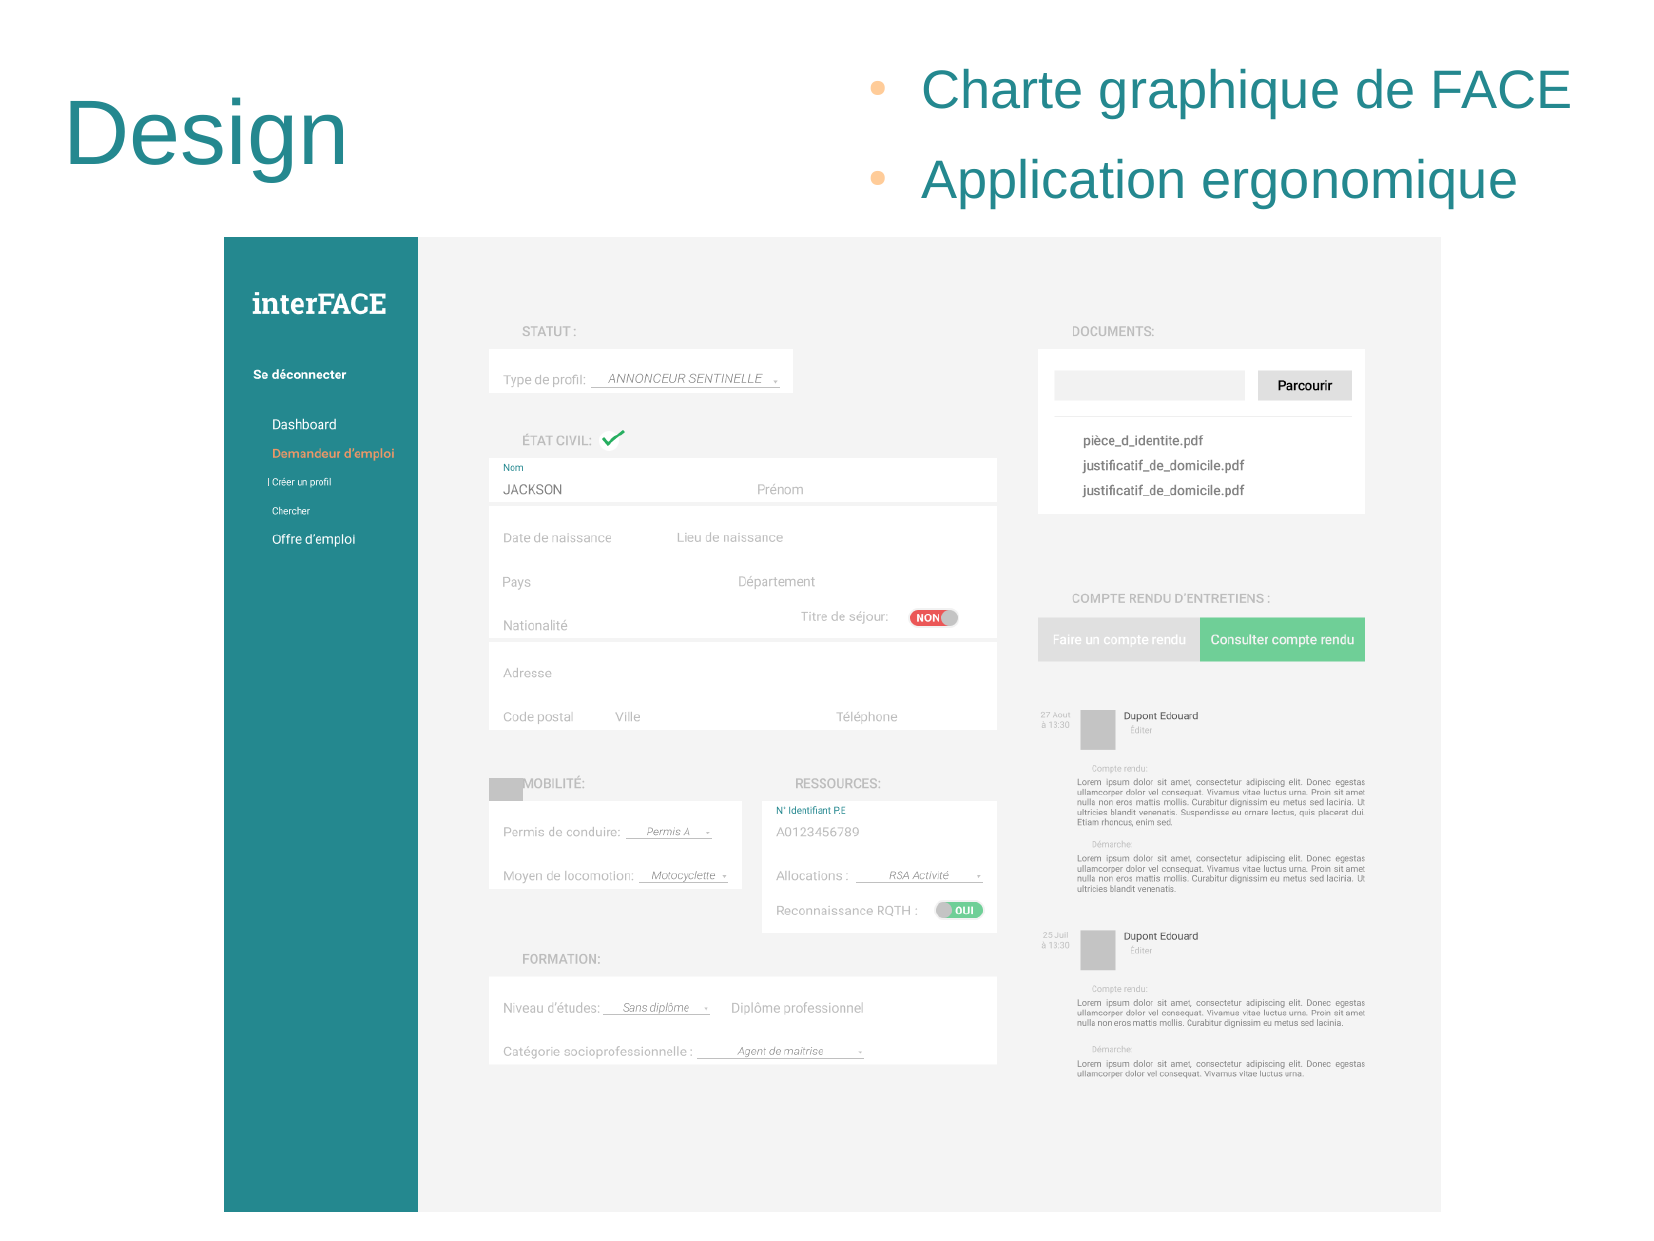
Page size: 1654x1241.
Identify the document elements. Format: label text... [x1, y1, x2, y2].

list Charte graphique de FACE Application ergonomique [850, 59, 1583, 218]
picture [224, 237, 1441, 1212]
title Design [47, 29, 367, 237]
